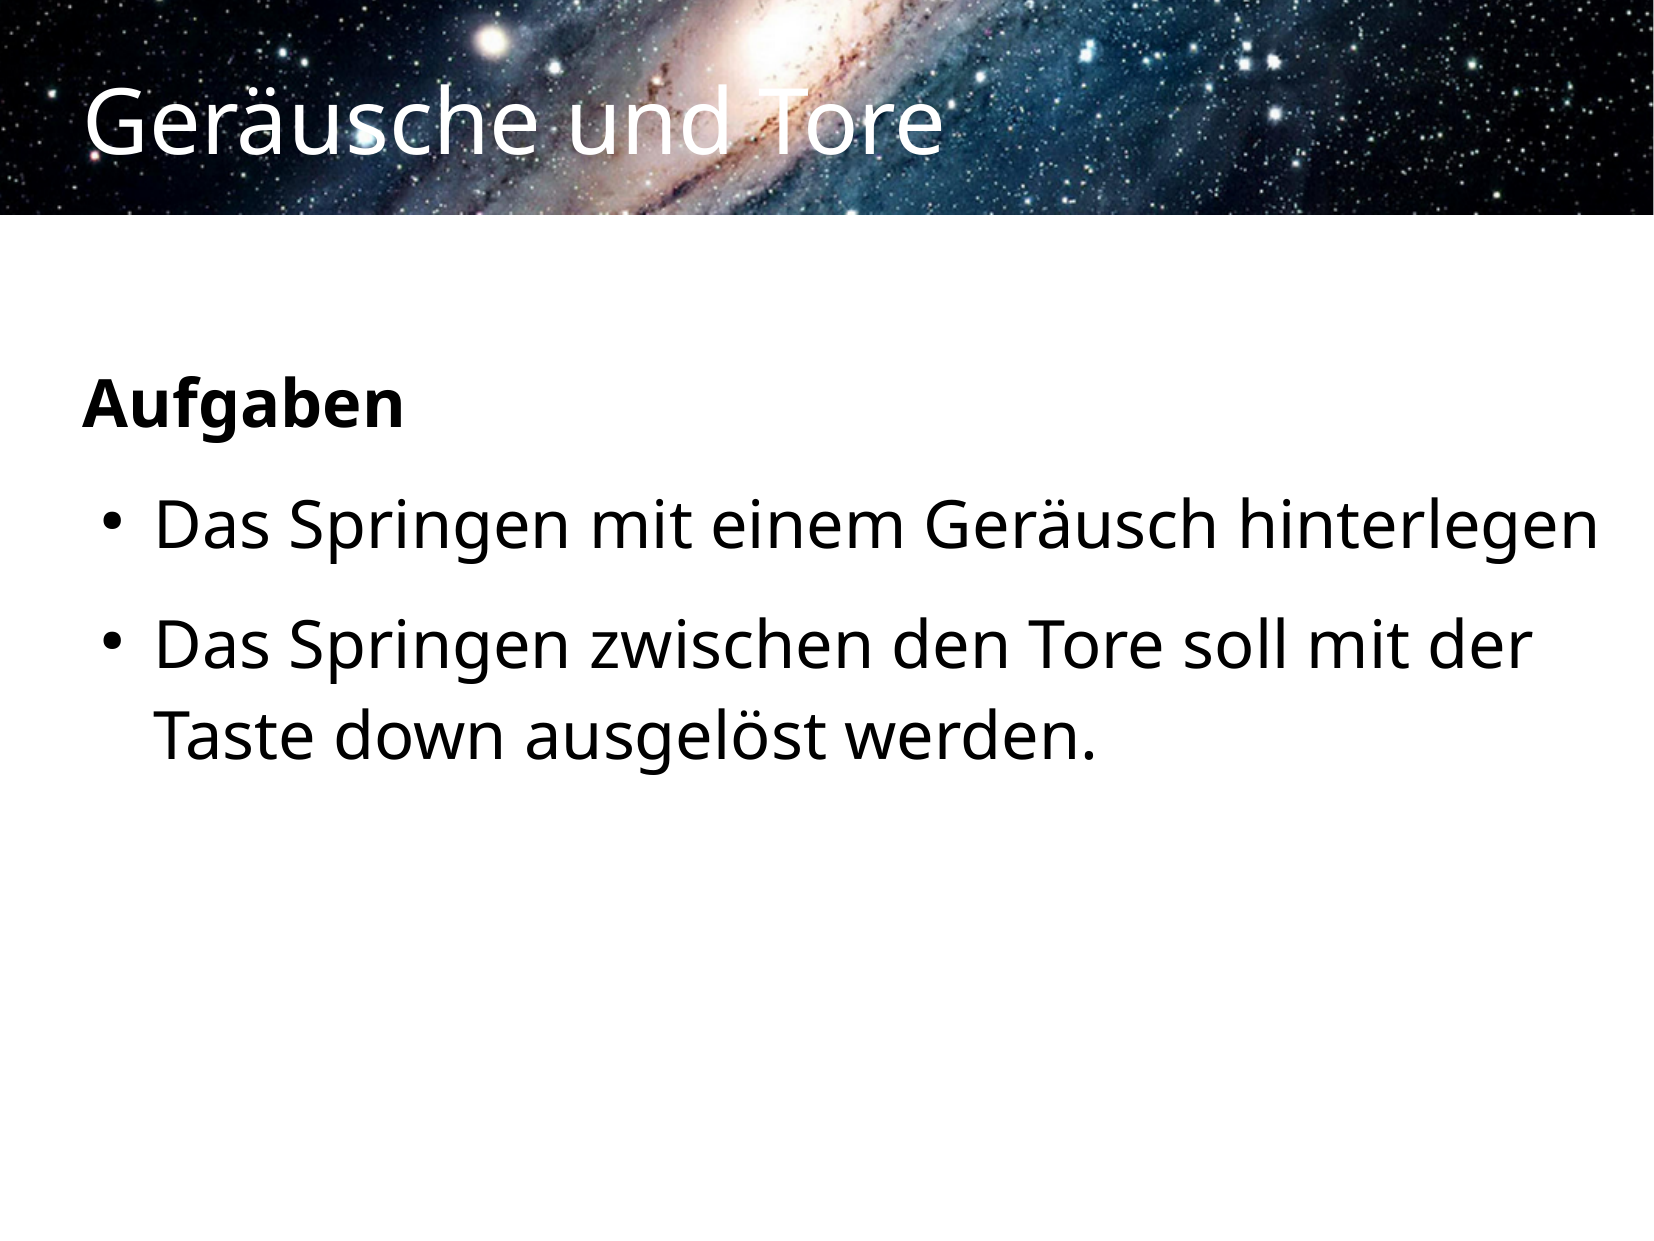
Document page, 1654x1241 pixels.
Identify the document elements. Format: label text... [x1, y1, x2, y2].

picture [0, 0, 1654, 215]
list Aufgaben Das Springen mit einem Geräusch hinterlegen Das Springen zwischen den Tore soll mit der Taste down ausgelöst werden. [82, 236, 1607, 1010]
title Geräusche und Tore [82, 23, 1571, 215]
